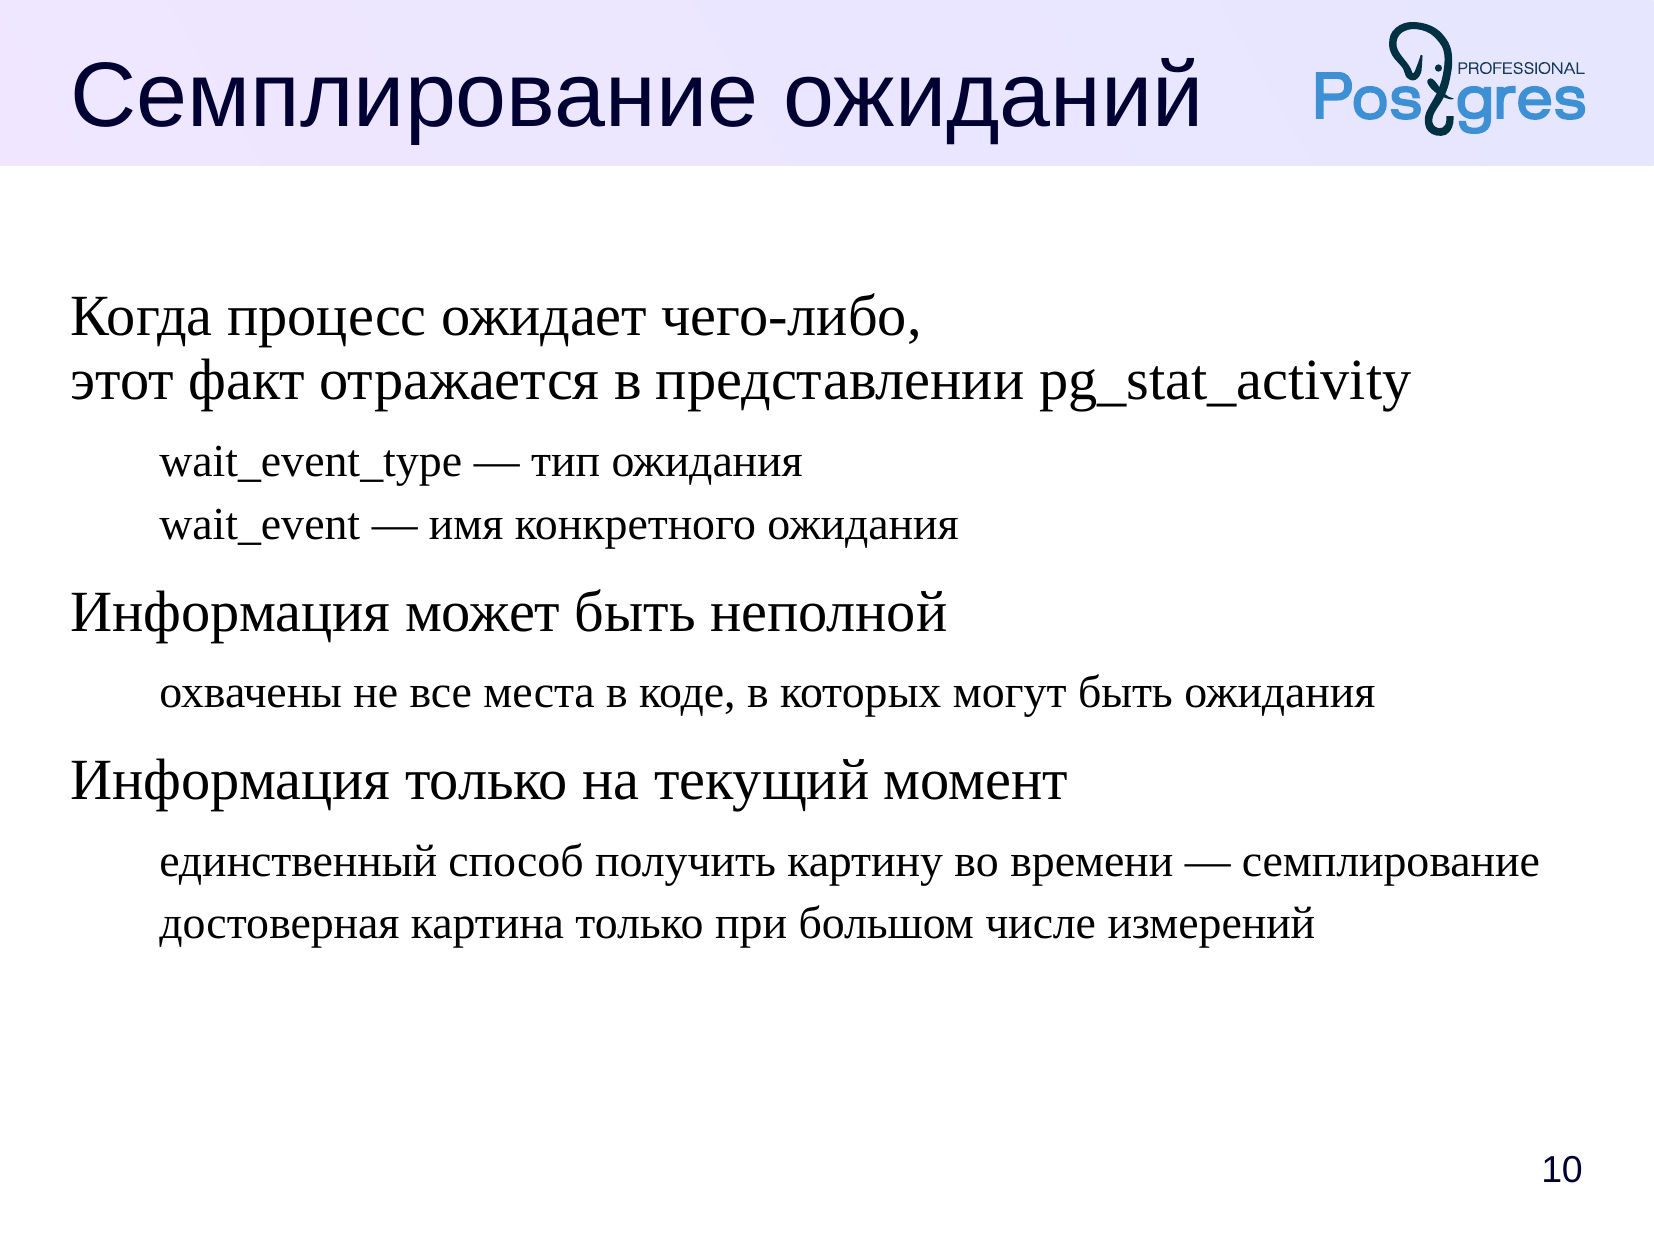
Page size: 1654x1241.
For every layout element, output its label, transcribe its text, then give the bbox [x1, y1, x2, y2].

title Семплирование ожиданий [70, 43, 1299, 180]
list Когда процесс ожидает чего-либо, этот факт отражается в представлении pg_stat_activity wait_event_type — тип ожидания wait_event — имя конкретного ожидания Информация может быть неполной охвачены не все места в коде, в которых могут быть ожидания Информация только на текущий момент единственный способ получить картину во времени — семплирование достоверная картина только при большом числе измерений [70, 283, 1583, 1141]
